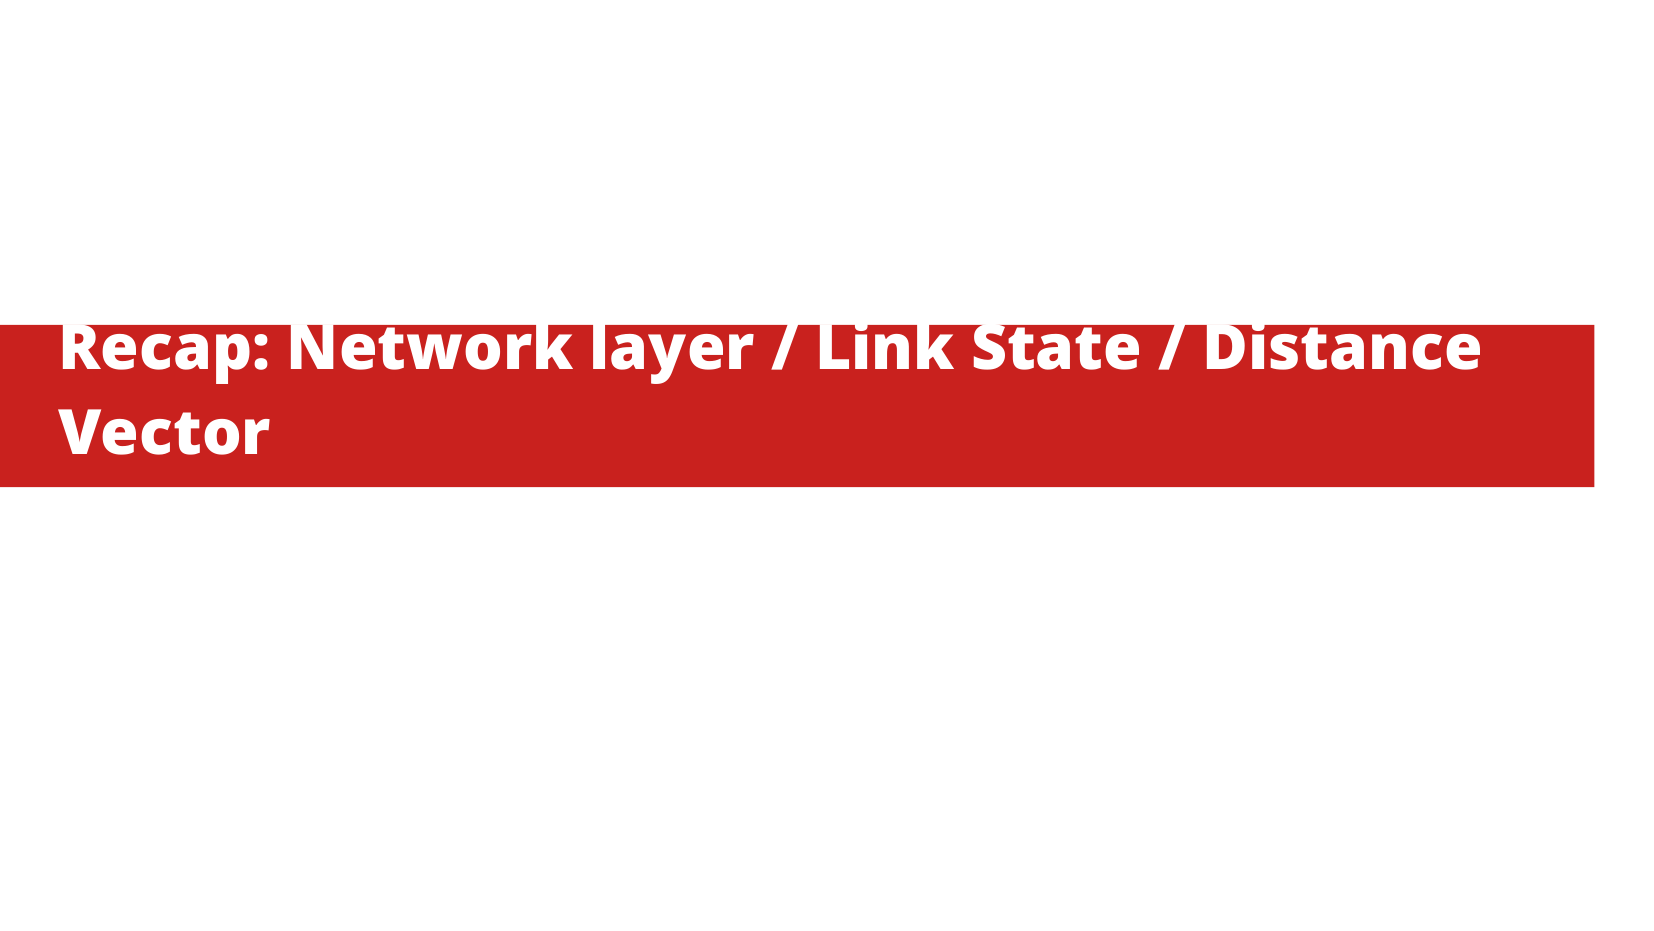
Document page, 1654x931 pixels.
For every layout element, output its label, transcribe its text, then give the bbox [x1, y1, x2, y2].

title Recap: Network layer / Link State / Distance Vector [59, 354, 1565, 473]
